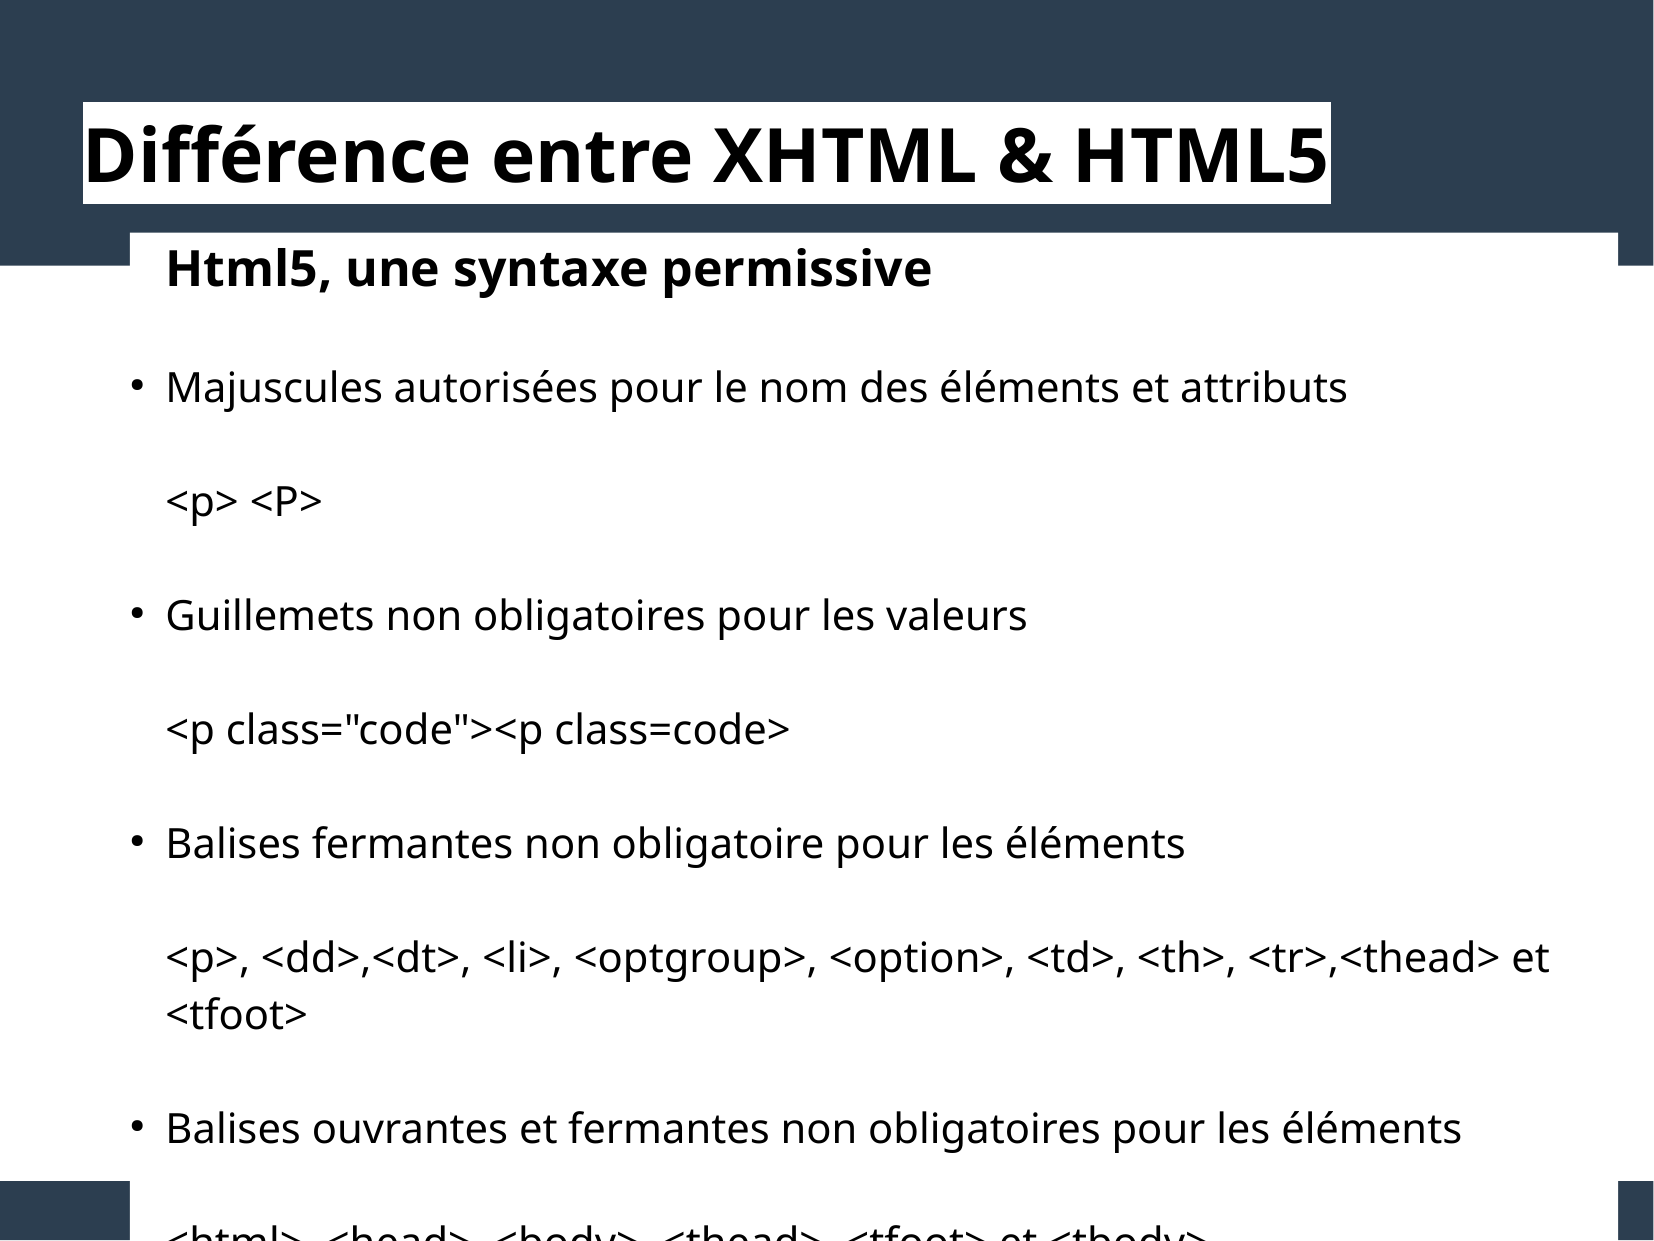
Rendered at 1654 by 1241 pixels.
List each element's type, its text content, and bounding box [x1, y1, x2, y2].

title Différence entre XHTML & HTML5 [82, 49, 1571, 257]
subtitle Html5, une syntaxe permissive Majuscules autorisées pour le nom des éléments et attributs <p> <P> Guillemets non obligatoires pour les valeurs <p class="code"><p class=code> Balises fermantes non obligatoire pour les éléments <p>, <dd>,<dt>, <li>, <optgroup>, <option>, <td>, <th>, <tr>,<thead> et <tfoot> Balises ouvrantes et fermantes non obligatoires pour les éléments <html>, <head>, <body>, <thead>, <tfoot> et <tbody> [129, 232, 1619, 1205]
